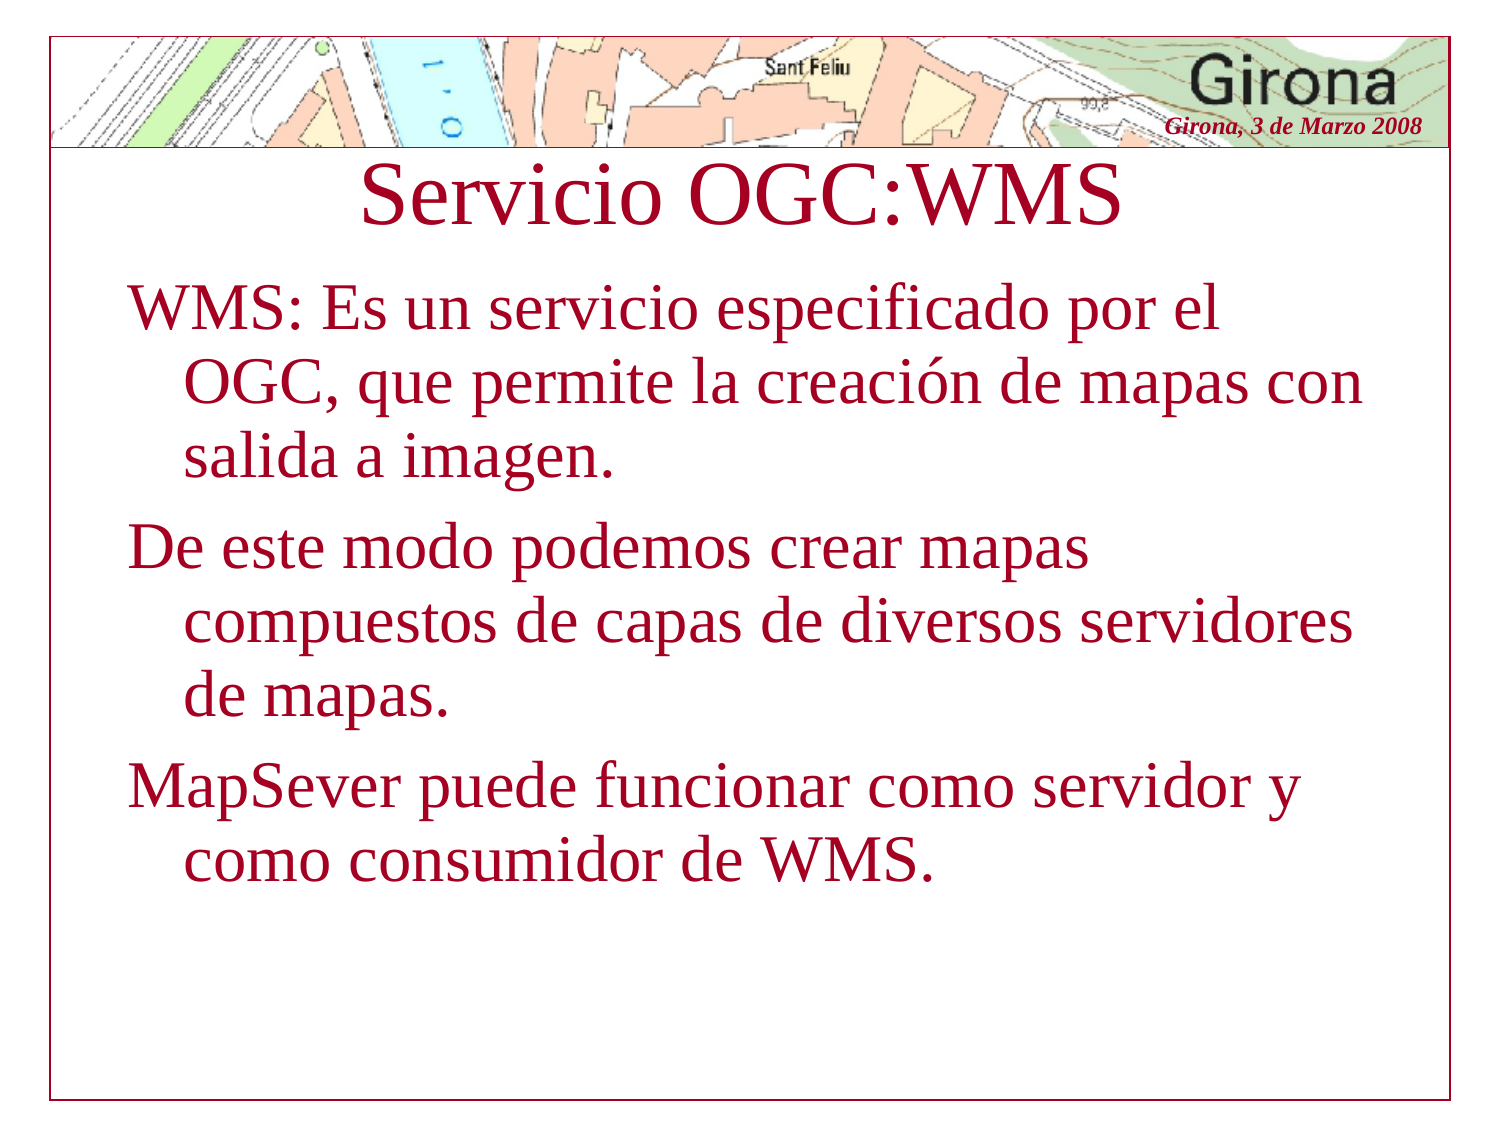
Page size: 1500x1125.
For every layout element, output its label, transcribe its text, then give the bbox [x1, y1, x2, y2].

list WMS: Es un servicio especificado por el OGC, que permite la creación de mapas con salida a imagen. De este modo podemos crear mapas compuestos de capas de diversos servidores de mapas. MapSever puede funcionar como servidor y como consumidor de WMS. [112, 262, 1388, 1001]
picture [1310, 120, 1316, 131]
picture [1338, 124, 1348, 131]
title Servicio OGC:WMS [111, 131, 1374, 257]
picture [51, 37, 1448, 147]
